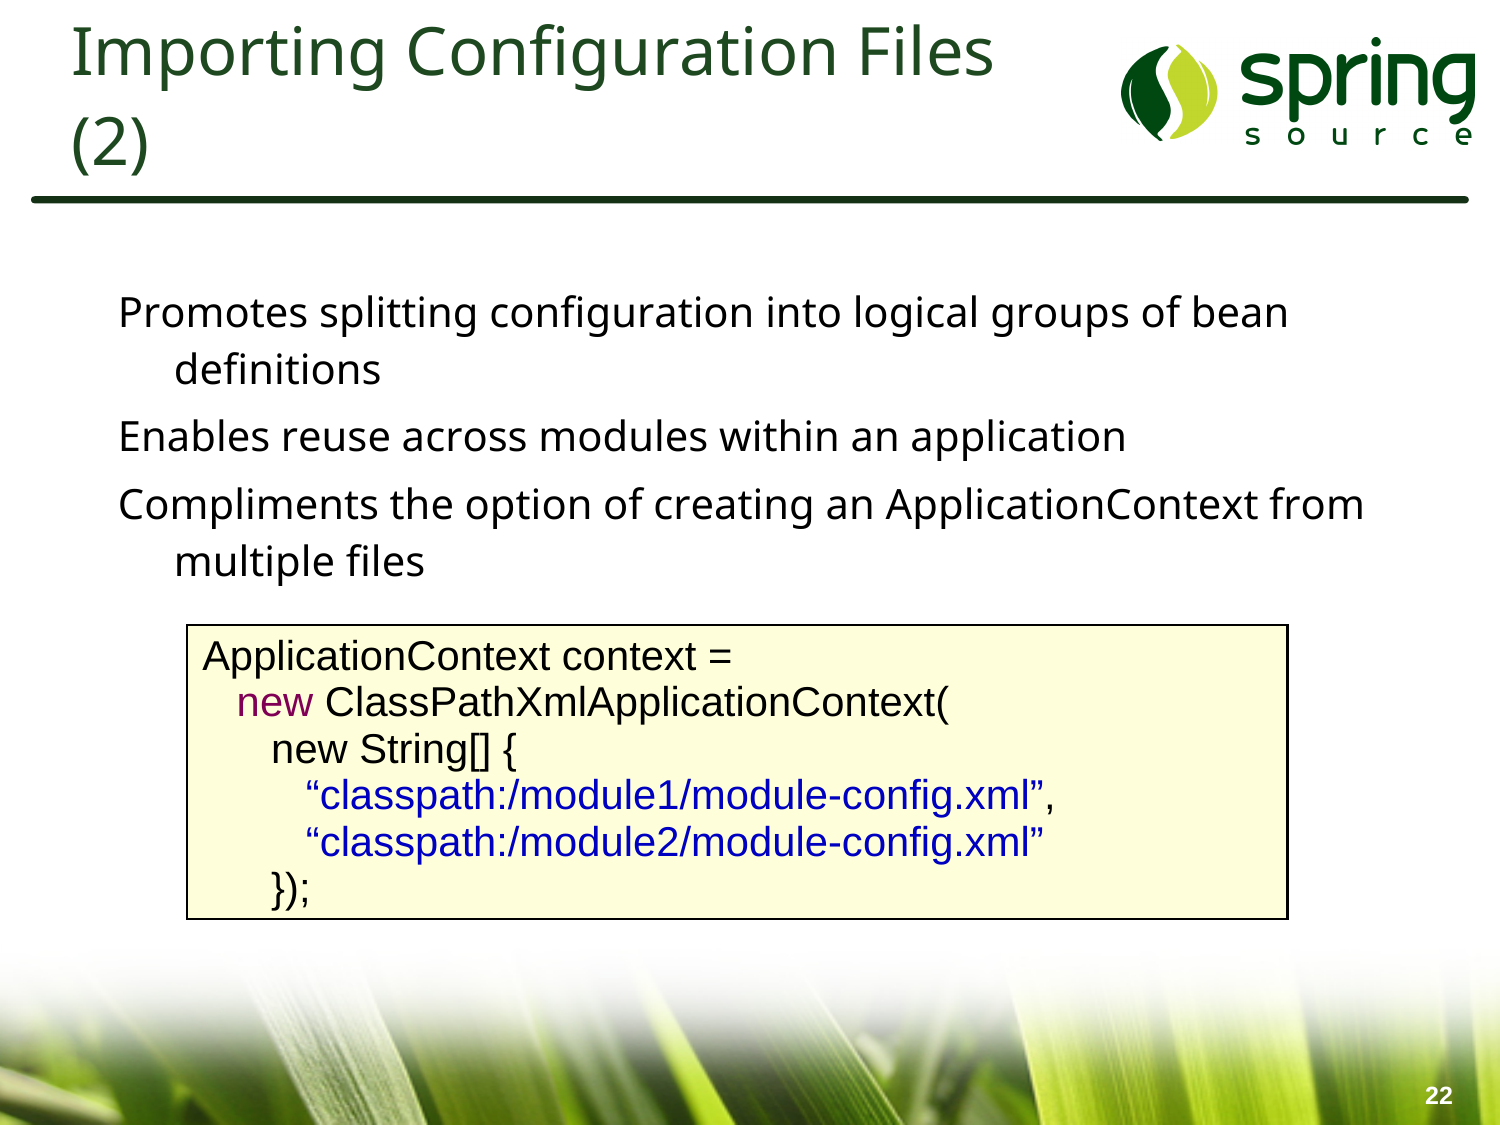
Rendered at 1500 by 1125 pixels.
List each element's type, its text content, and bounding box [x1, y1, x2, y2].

picture [0, 944, 1500, 1125]
text_box ApplicationContext context = new ClassPathXmlApplicationContext( new String[] { “classpath:/module1/module-config.xml”, “classpath:/module2/module-config.xml” }); [187, 624, 1288, 920]
list Promotes splitting configuration into logical groups of bean definitions Enables reuse across modules within an application Compliments the option of creating an ApplicationContext from multiple files [103, 275, 1394, 938]
title Importing Configuration Files (2) [56, 5, 1089, 184]
picture [1121, 37, 1475, 145]
